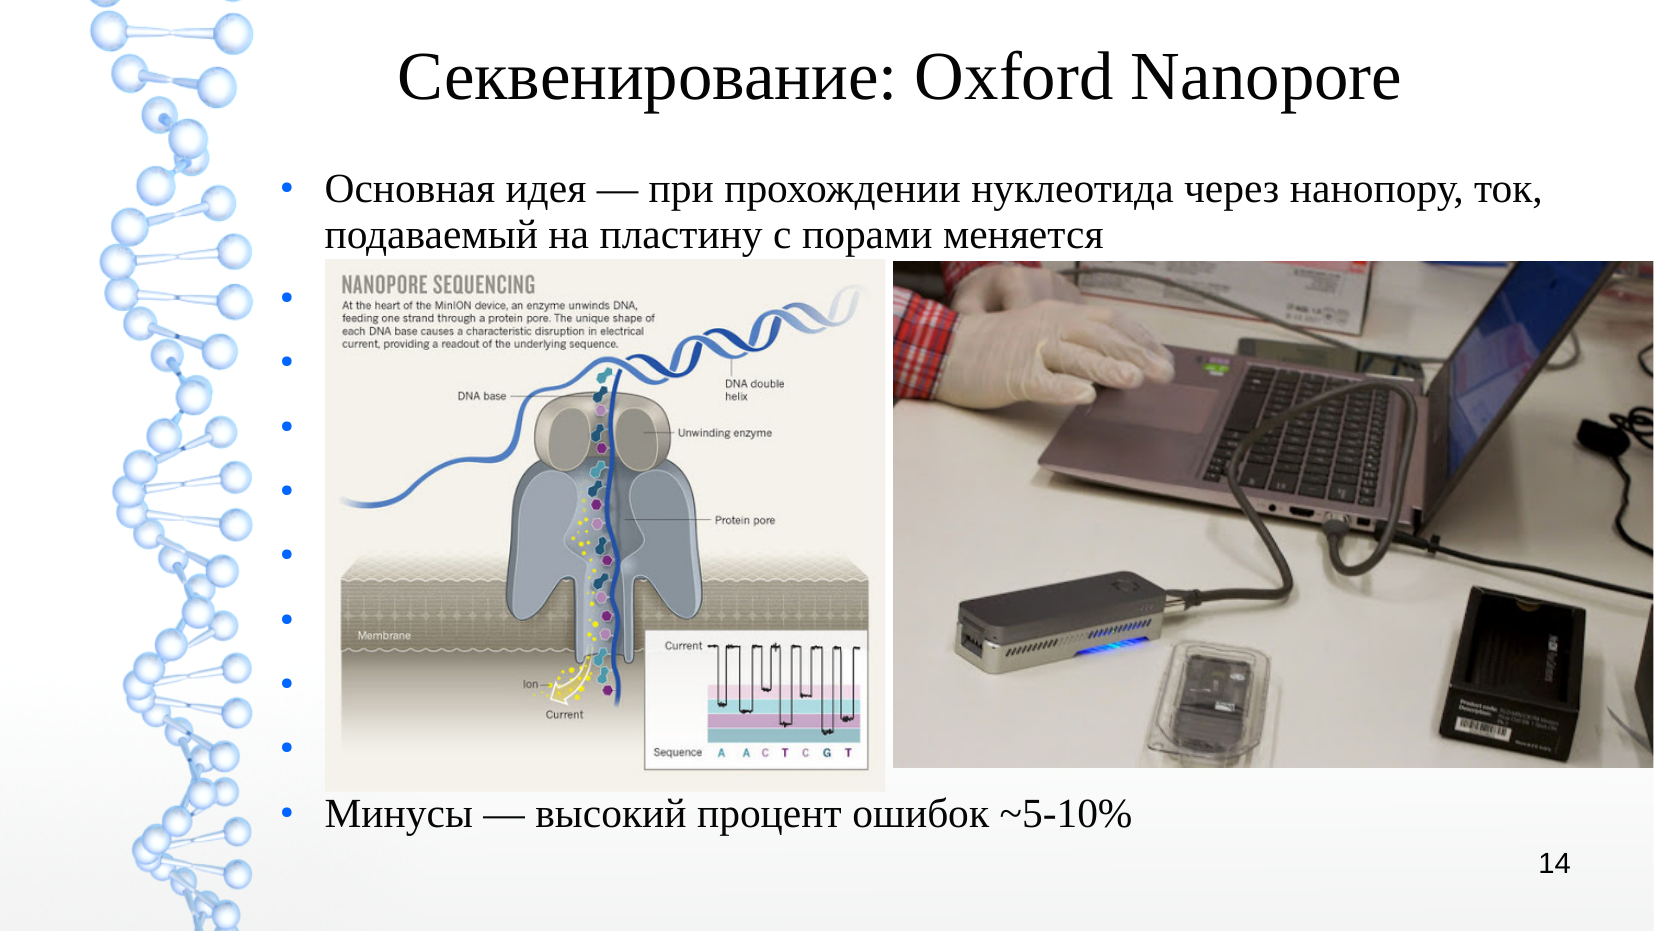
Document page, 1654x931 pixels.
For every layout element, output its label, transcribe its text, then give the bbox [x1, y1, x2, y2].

title Секвенирование: Oxford Nanopore [236, 0, 1565, 154]
picture [0, 0, 1654, 931]
list Основная идея — при прохождении нуклеотида через нанопору, ток, подаваемый на пластину с порами меняется Минусы — высокий процент ошибок ~5-10% [265, 165, 1595, 839]
